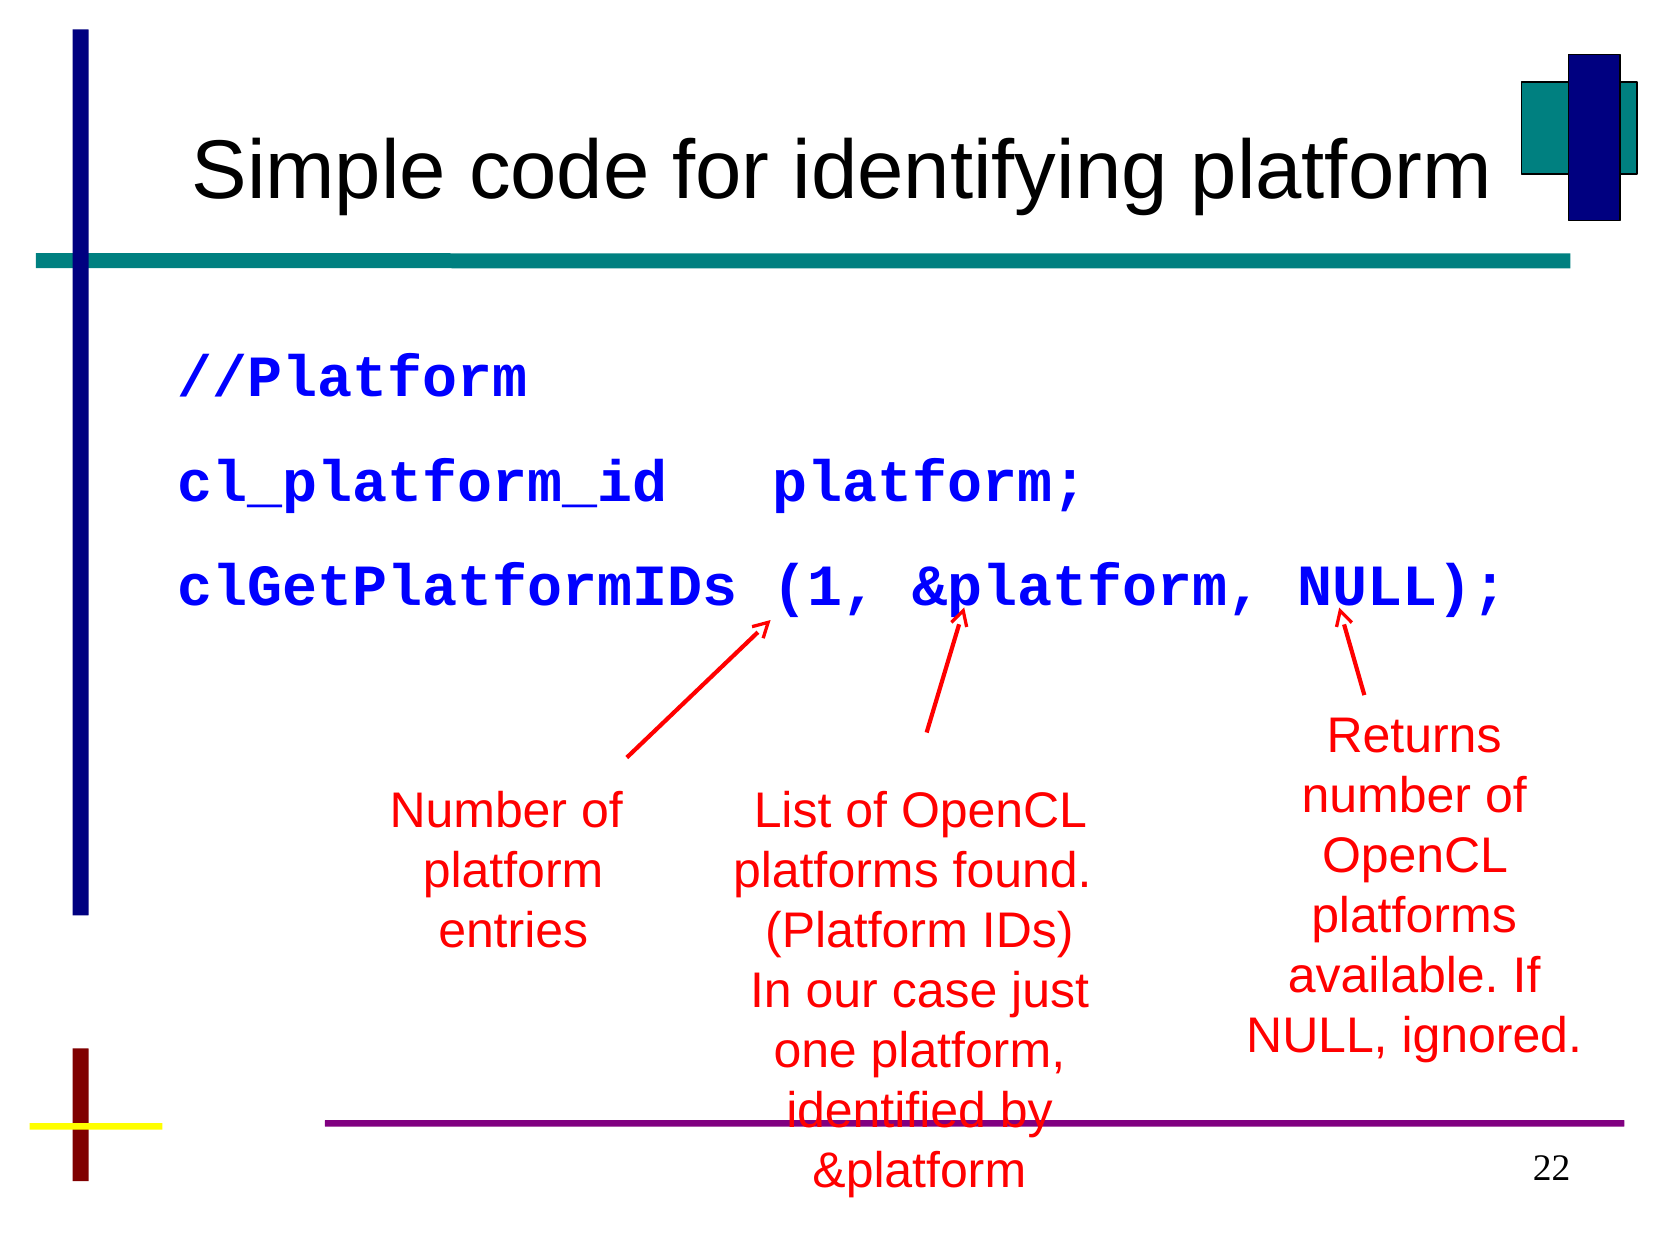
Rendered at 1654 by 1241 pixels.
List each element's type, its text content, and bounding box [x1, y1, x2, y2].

text_box <number> [1314, 1147, 1571, 1215]
text_box Returns number of OpenCL platforms available. If NULL, ignored. [1191, 695, 1602, 1071]
text_box Number of platform entries [314, 770, 677, 966]
text_box Simple code for identifying platform [141, 107, 1508, 223]
text_box List of OpenCL platforms found. (Platform IDs) In our case just one platform, identified by &platform [651, 770, 1152, 1206]
text_box //Platform cl_platform_id platform; clGetPlatformIDs (1, &platform, NULL); [126, 295, 1565, 626]
